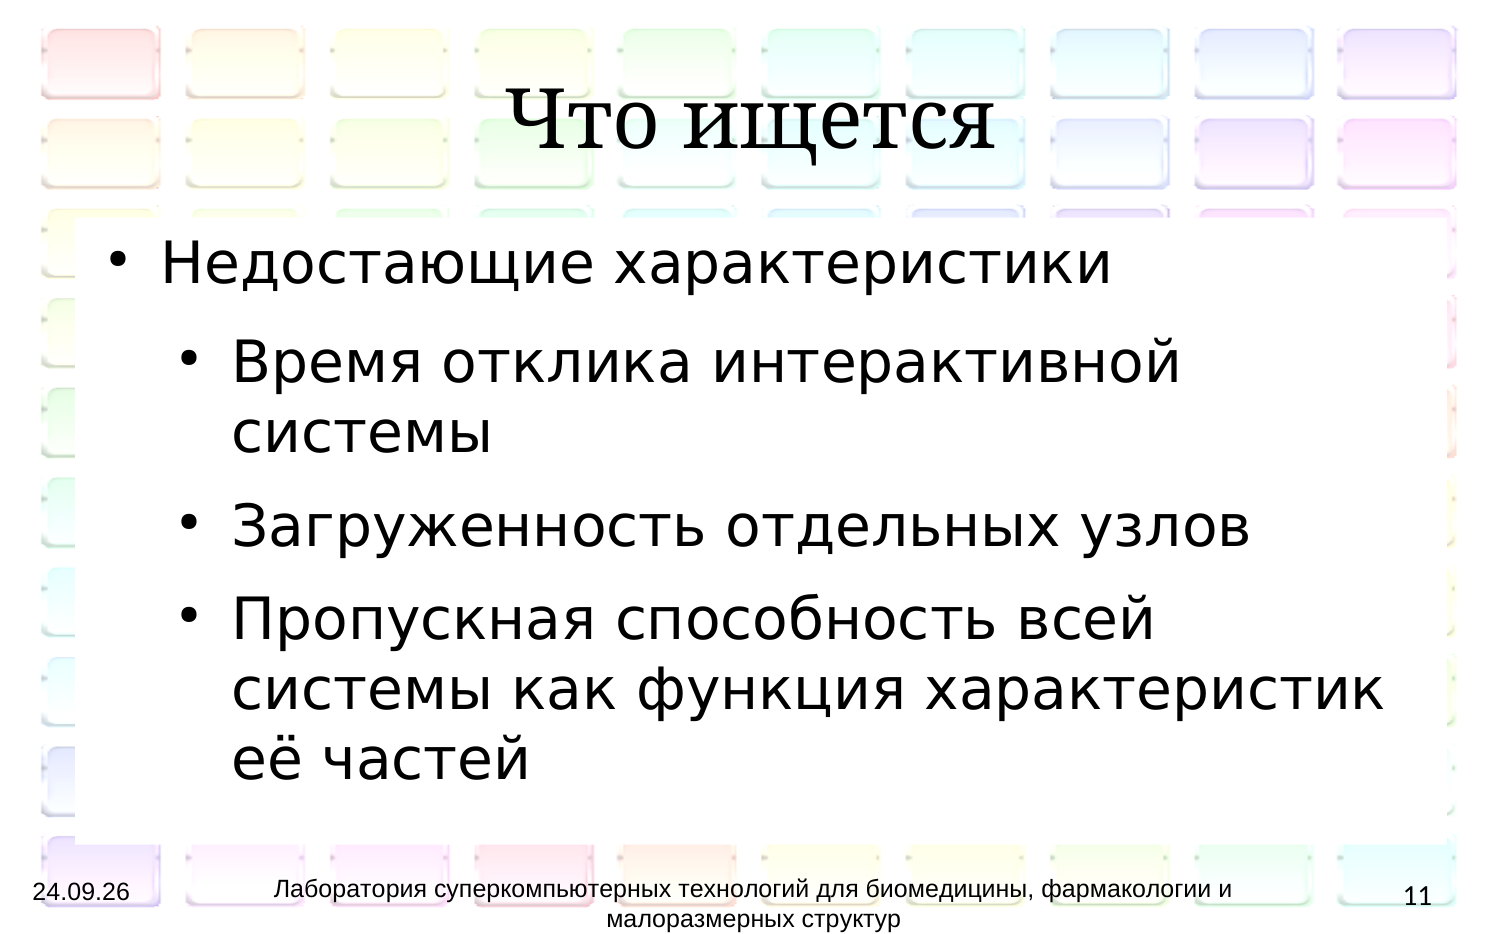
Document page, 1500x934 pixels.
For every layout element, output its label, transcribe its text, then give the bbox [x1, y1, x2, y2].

title Что ищется [75, 37, 1426, 193]
picture [0, 0, 1500, 934]
text_box 25.11.12 [17, 868, 184, 918]
text_box <number> [1387, 868, 1473, 918]
text_box Лаборатория суперкомпьютерных технологий для биомедицины, фармакологии и малоразмерных структур [171, 864, 1338, 915]
list Недостающие характеристики Время отклика интерактивной системы Загруженность отдельных узлов Пропускная способность всей системы как функция характеристик её частей [75, 217, 1447, 845]
